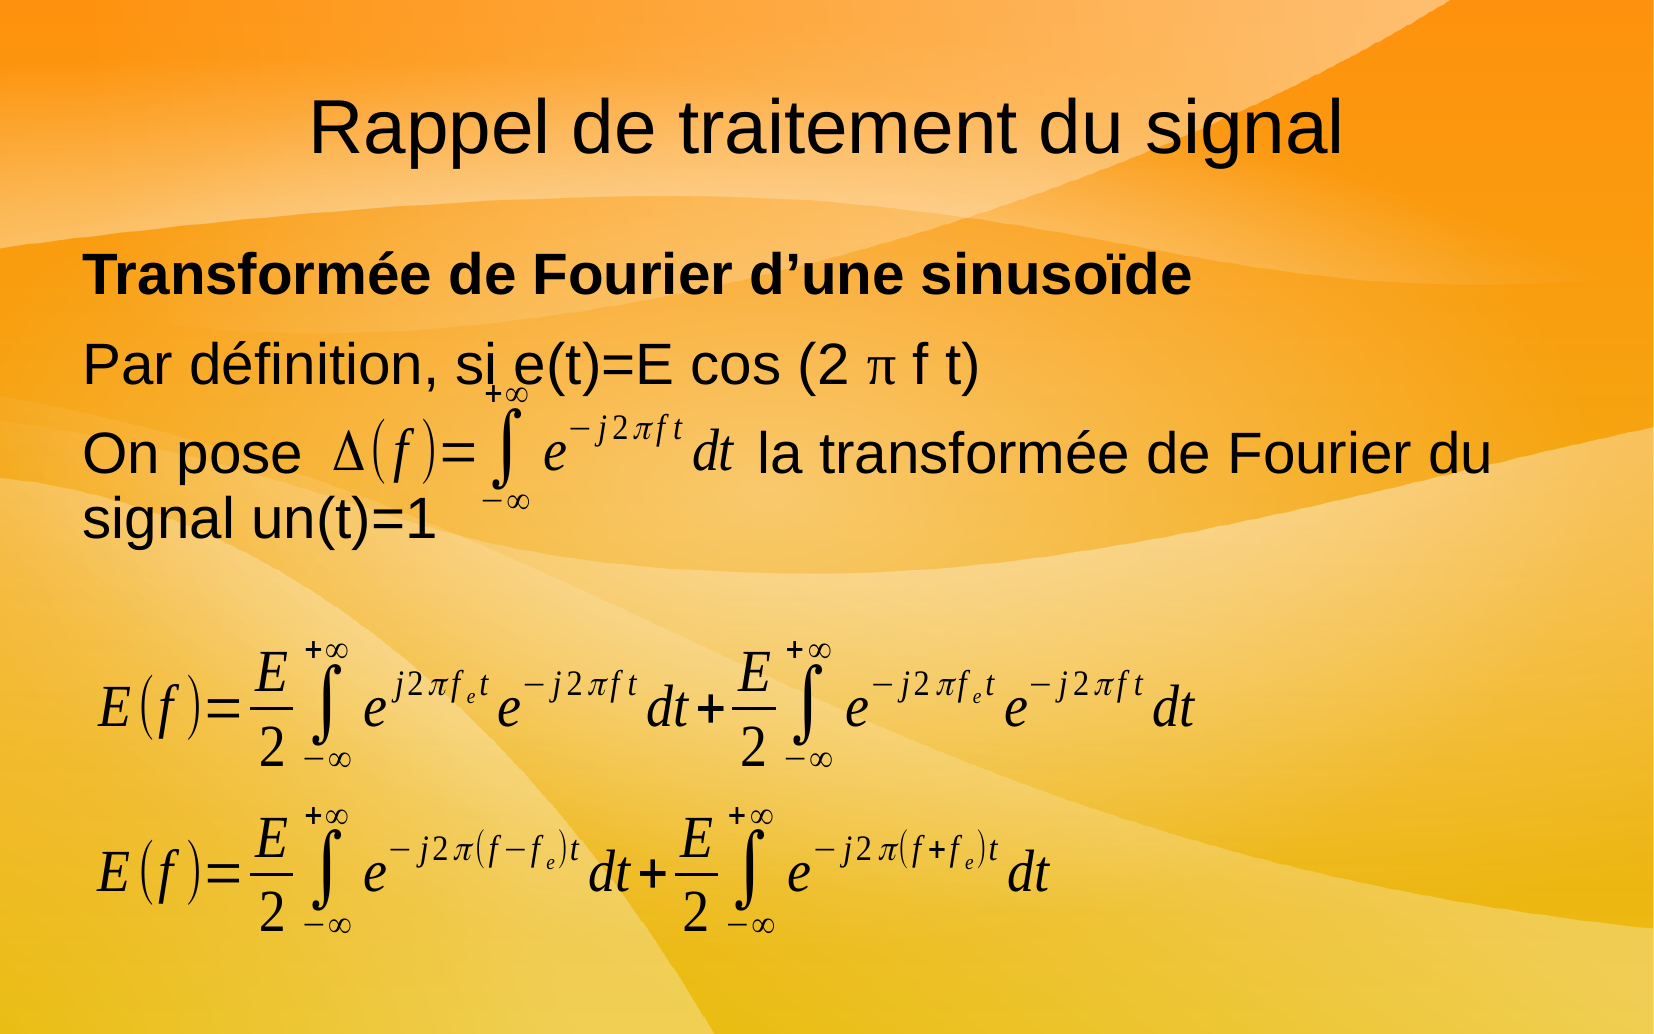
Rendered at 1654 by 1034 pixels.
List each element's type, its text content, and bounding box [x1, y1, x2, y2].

chart [88, 803, 1059, 945]
picture [0, 0, 1654, 1034]
title Rappel de traitement du signal [82, 41, 1571, 214]
chart [324, 383, 744, 513]
list Transformée de Fourier d’une sinusoïde Par définition, si e(t)=E cos (2 π f t) On pose la transformée de Fourier du signal un(t)=1 [82, 241, 1571, 999]
chart [88, 637, 1205, 780]
